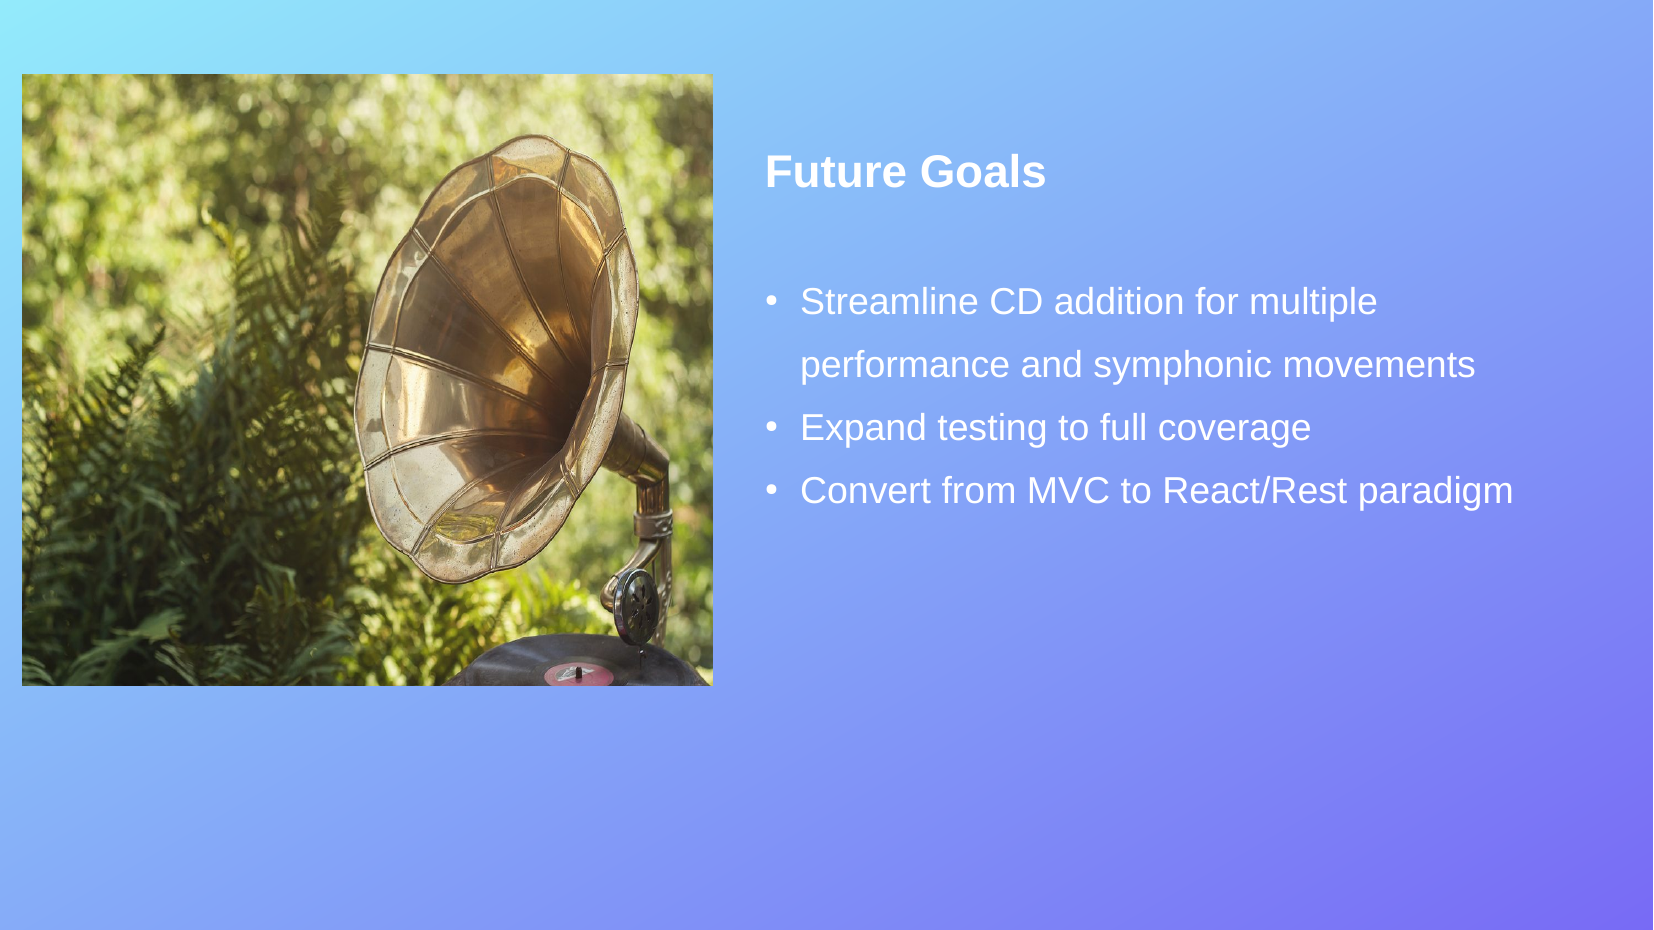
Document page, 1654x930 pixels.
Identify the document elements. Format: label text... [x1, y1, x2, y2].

picture [22, 74, 713, 686]
text_box Future Goals Streamline CD addition for multiple performance and symphonic movements Expand testing to full coverage Convert from MVC to React/Rest paradigm [750, 112, 1613, 713]
